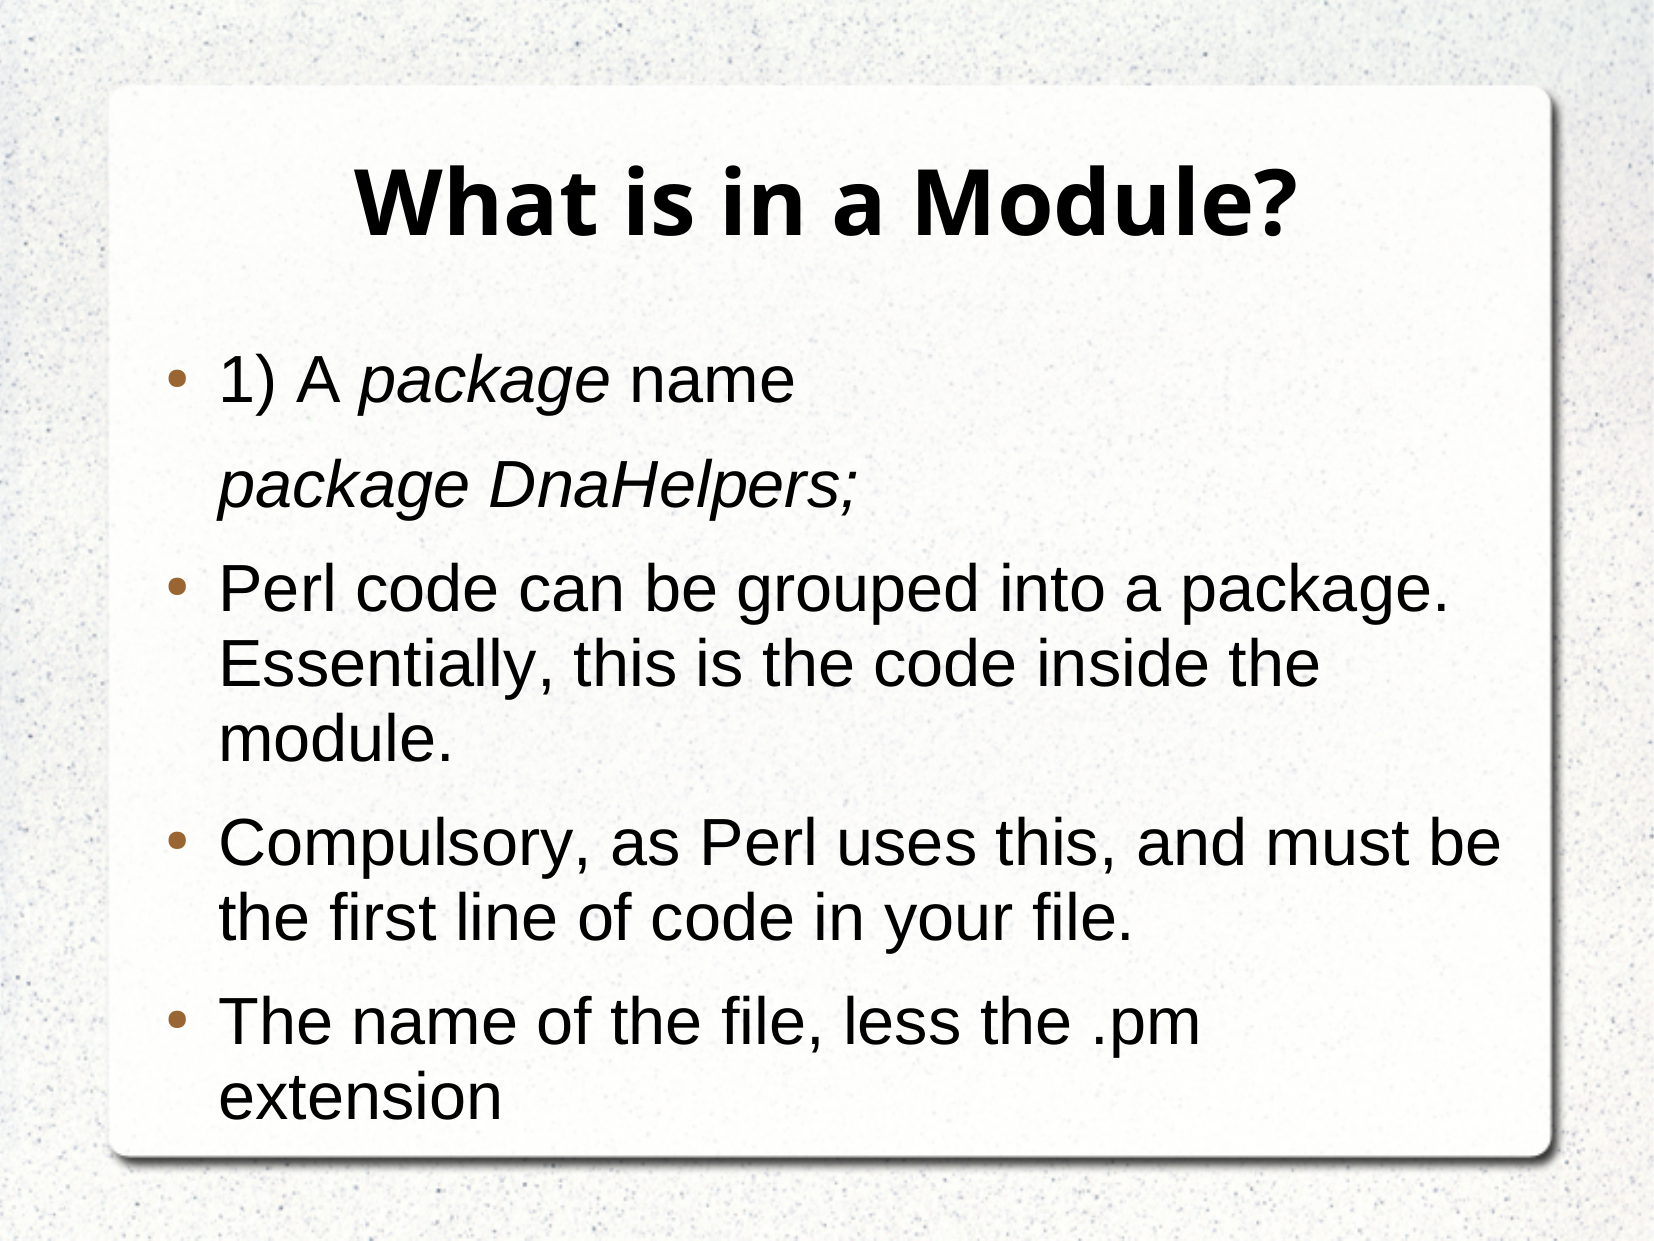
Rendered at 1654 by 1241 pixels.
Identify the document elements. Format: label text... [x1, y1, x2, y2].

picture [0, 0, 1654, 1241]
title What is in a Module? [118, 96, 1536, 304]
list 1) A package name package DnaHelpers; Perl code can be grouped into a package. Essentially, this is the code inside the module. Compulsory, as Perl uses this, and must be the first line of code in your file. The name of the file, less the .pm extension [147, 342, 1506, 1132]
